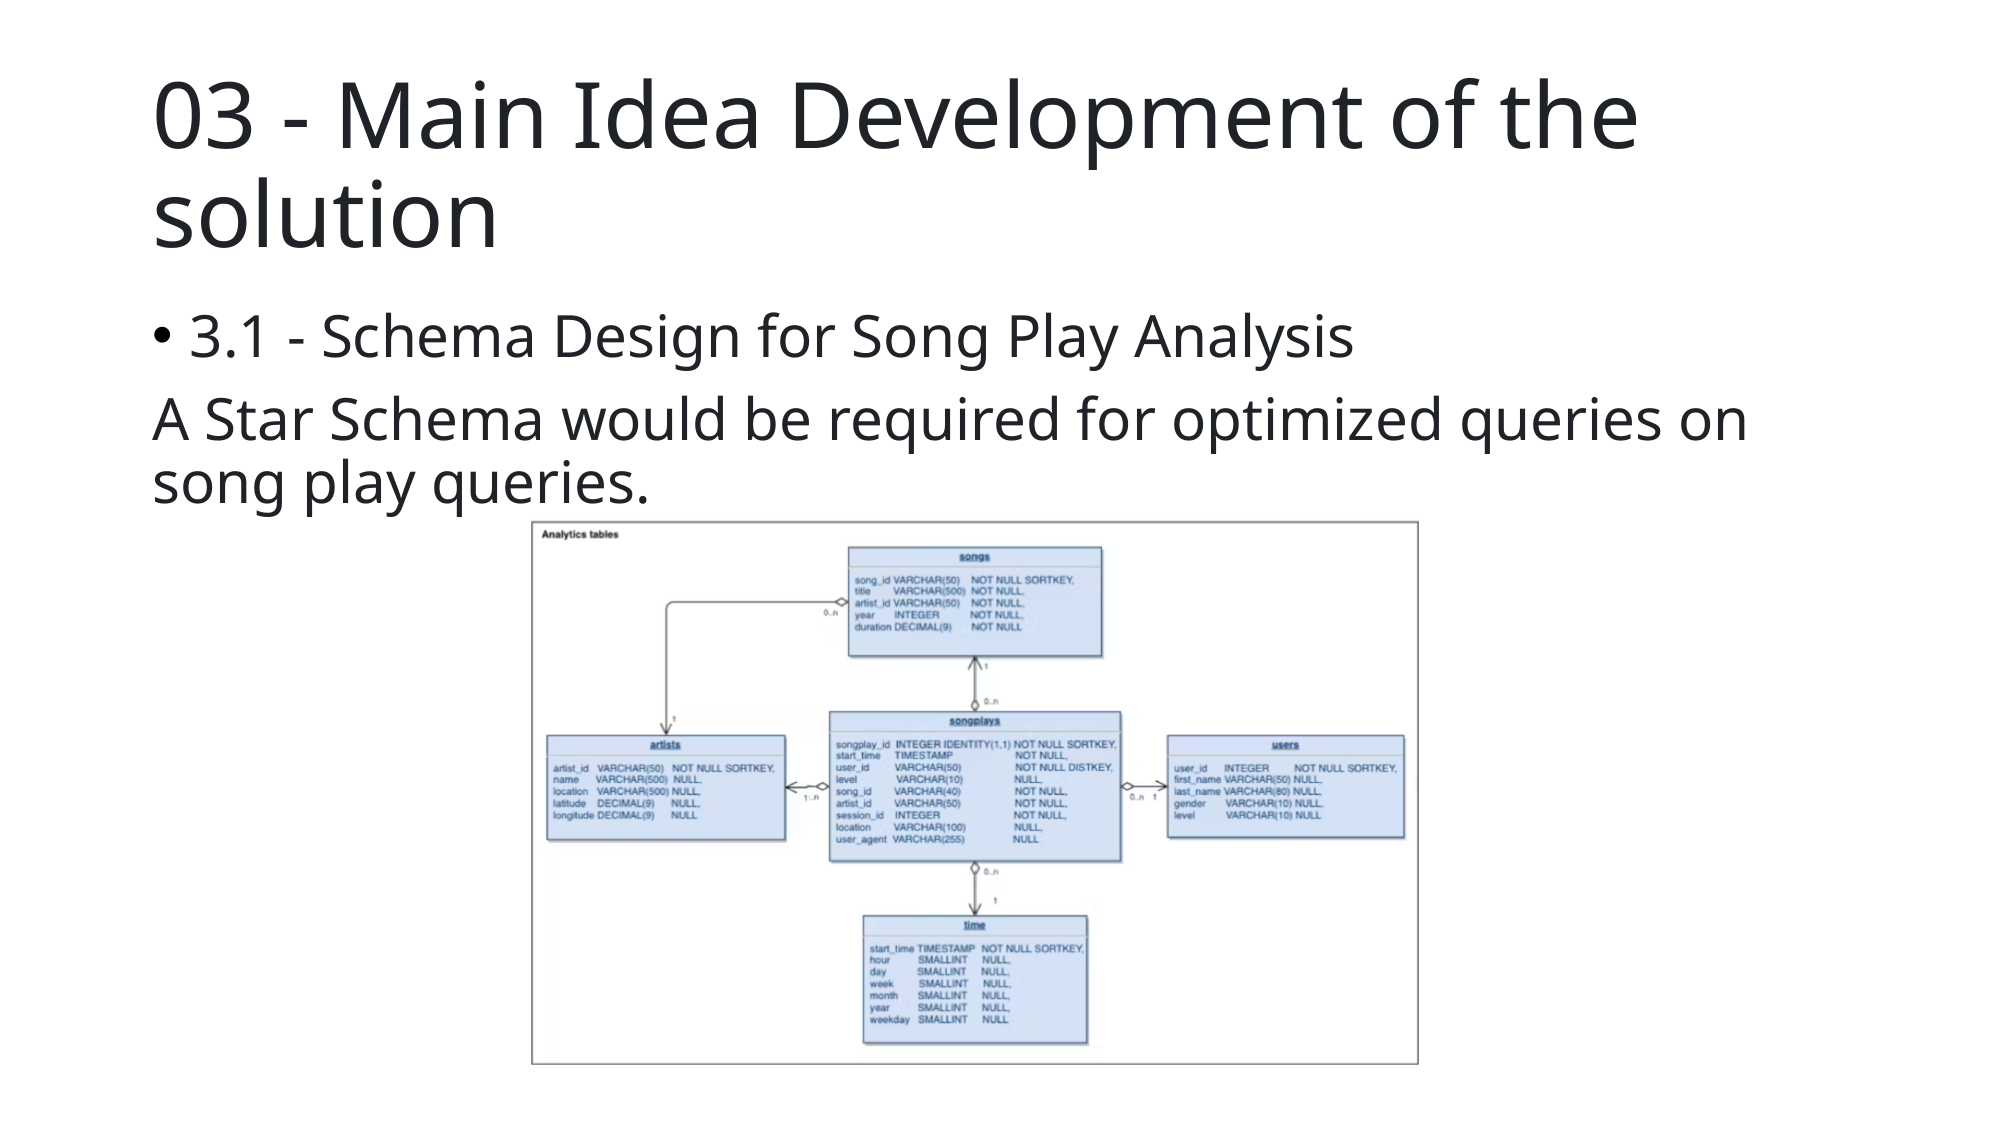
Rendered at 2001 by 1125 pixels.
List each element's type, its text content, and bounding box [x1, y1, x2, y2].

list 3.1 - Schema Design for Song Play Analysis A Star Schema would be required for optimized queries on song play queries. [137, 299, 1863, 1014]
title 03 - Main Idea Development of the solution [137, 59, 1863, 278]
picture [528, 516, 1422, 1066]
